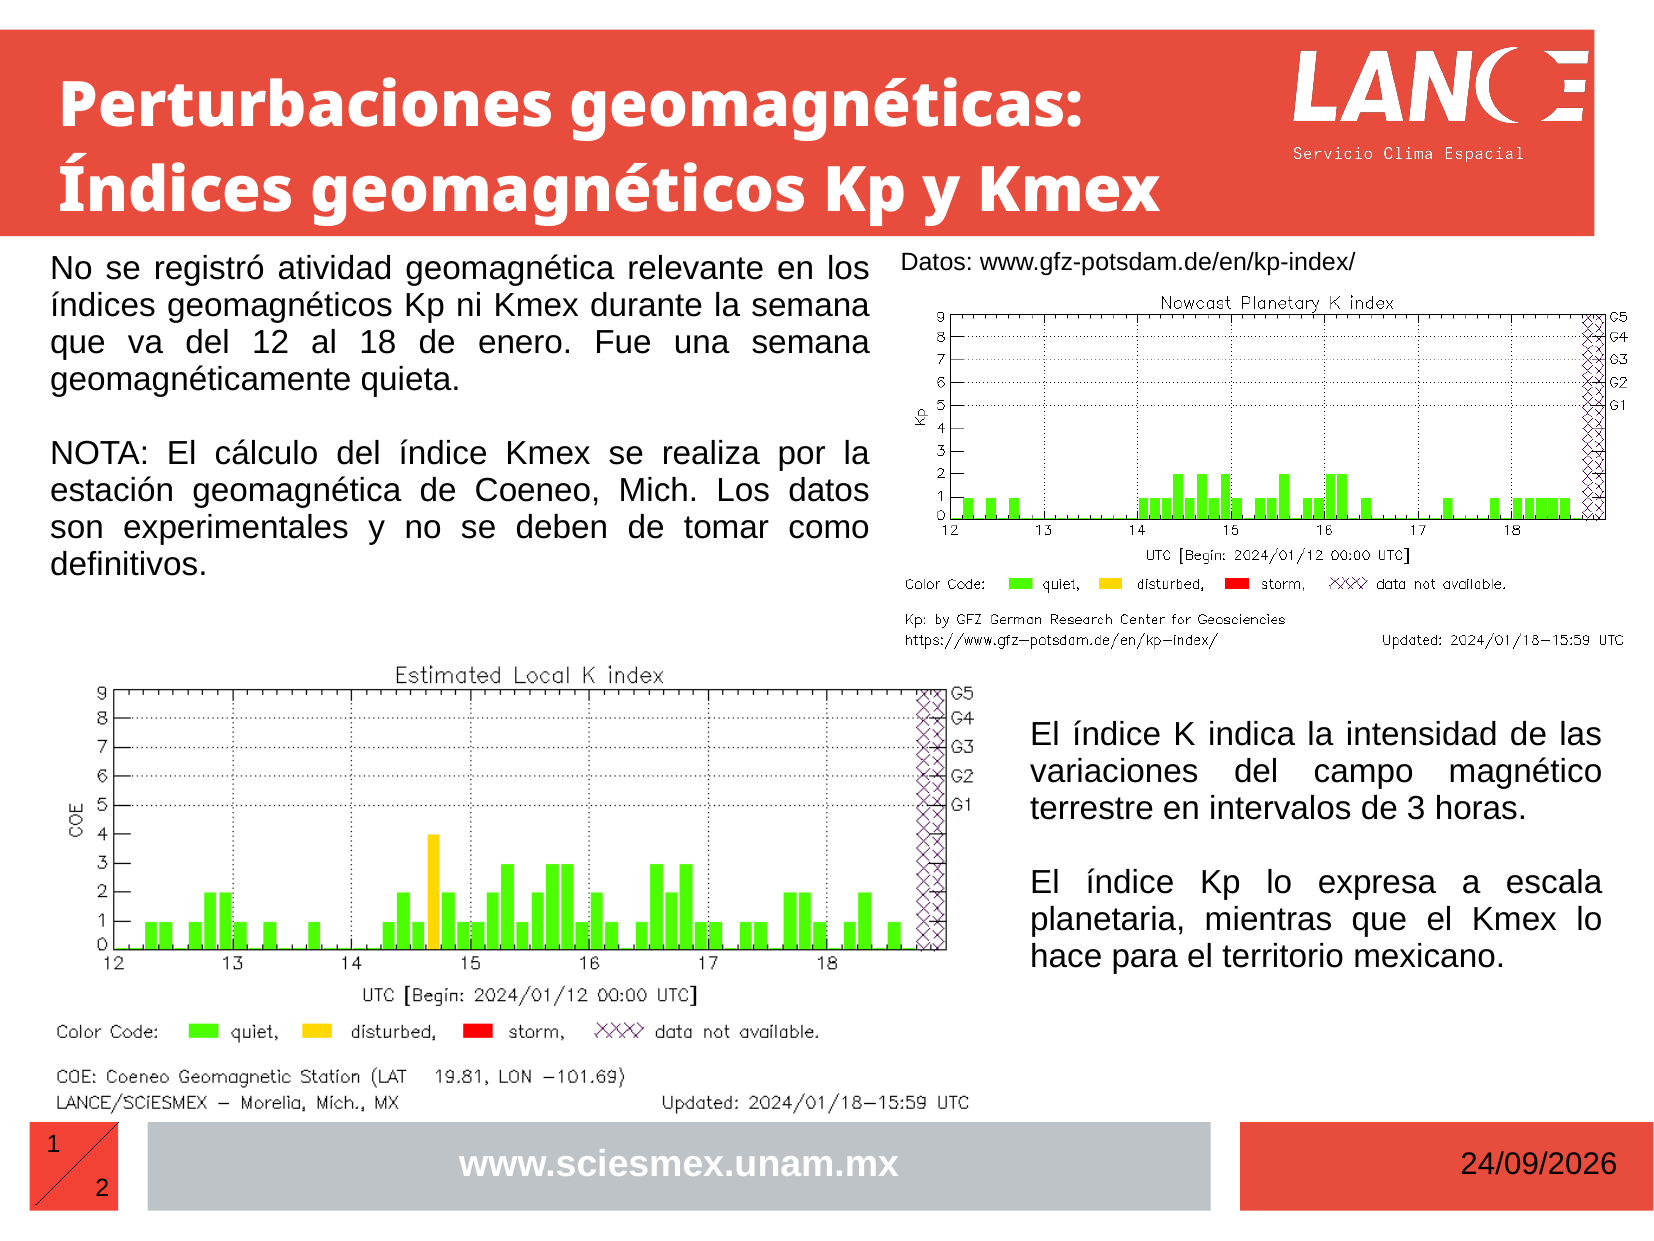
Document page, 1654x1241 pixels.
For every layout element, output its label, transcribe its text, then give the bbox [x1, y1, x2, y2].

text_box El índice K indica la intensidad de las variaciones del campo magnético terrestre en intervalos de 3 horas. El índice Kp lo expresa a escala planetaria, mientras que el Kmex lo hace para el territorio mexicano. [1015, 707, 1619, 1052]
text_box <número> [31, 1122, 176, 1170]
picture [47, 277, 1642, 1116]
text_box Datos: www.gfz-potsdam.de/en/kp-index/ [885, 240, 1654, 284]
text_box 2 [35, 1151, 125, 1209]
text_box www.sciesmex.unam.mx [153, 1122, 1205, 1205]
title Perturbaciones geomagnéticas: Índices geomagnéticos Kp y Kmex [59, 59, 1312, 207]
text_box 18/01/2024 [1424, 1122, 1654, 1205]
picture [1293, 47, 1589, 162]
text_box No se registró atividad geomagnética relevante en los índices geomagnéticos Kp ni Kmex durante la semana que va del 12 al 18 de enero. Fue una semana geomagnéticamente quieta. NOTA: El cálculo del índice Kmex se realiza por la estación geomagnética de Coeneo, Mich. Los datos son experimentales y no se deben de tomar como definitivos. [35, 242, 886, 739]
